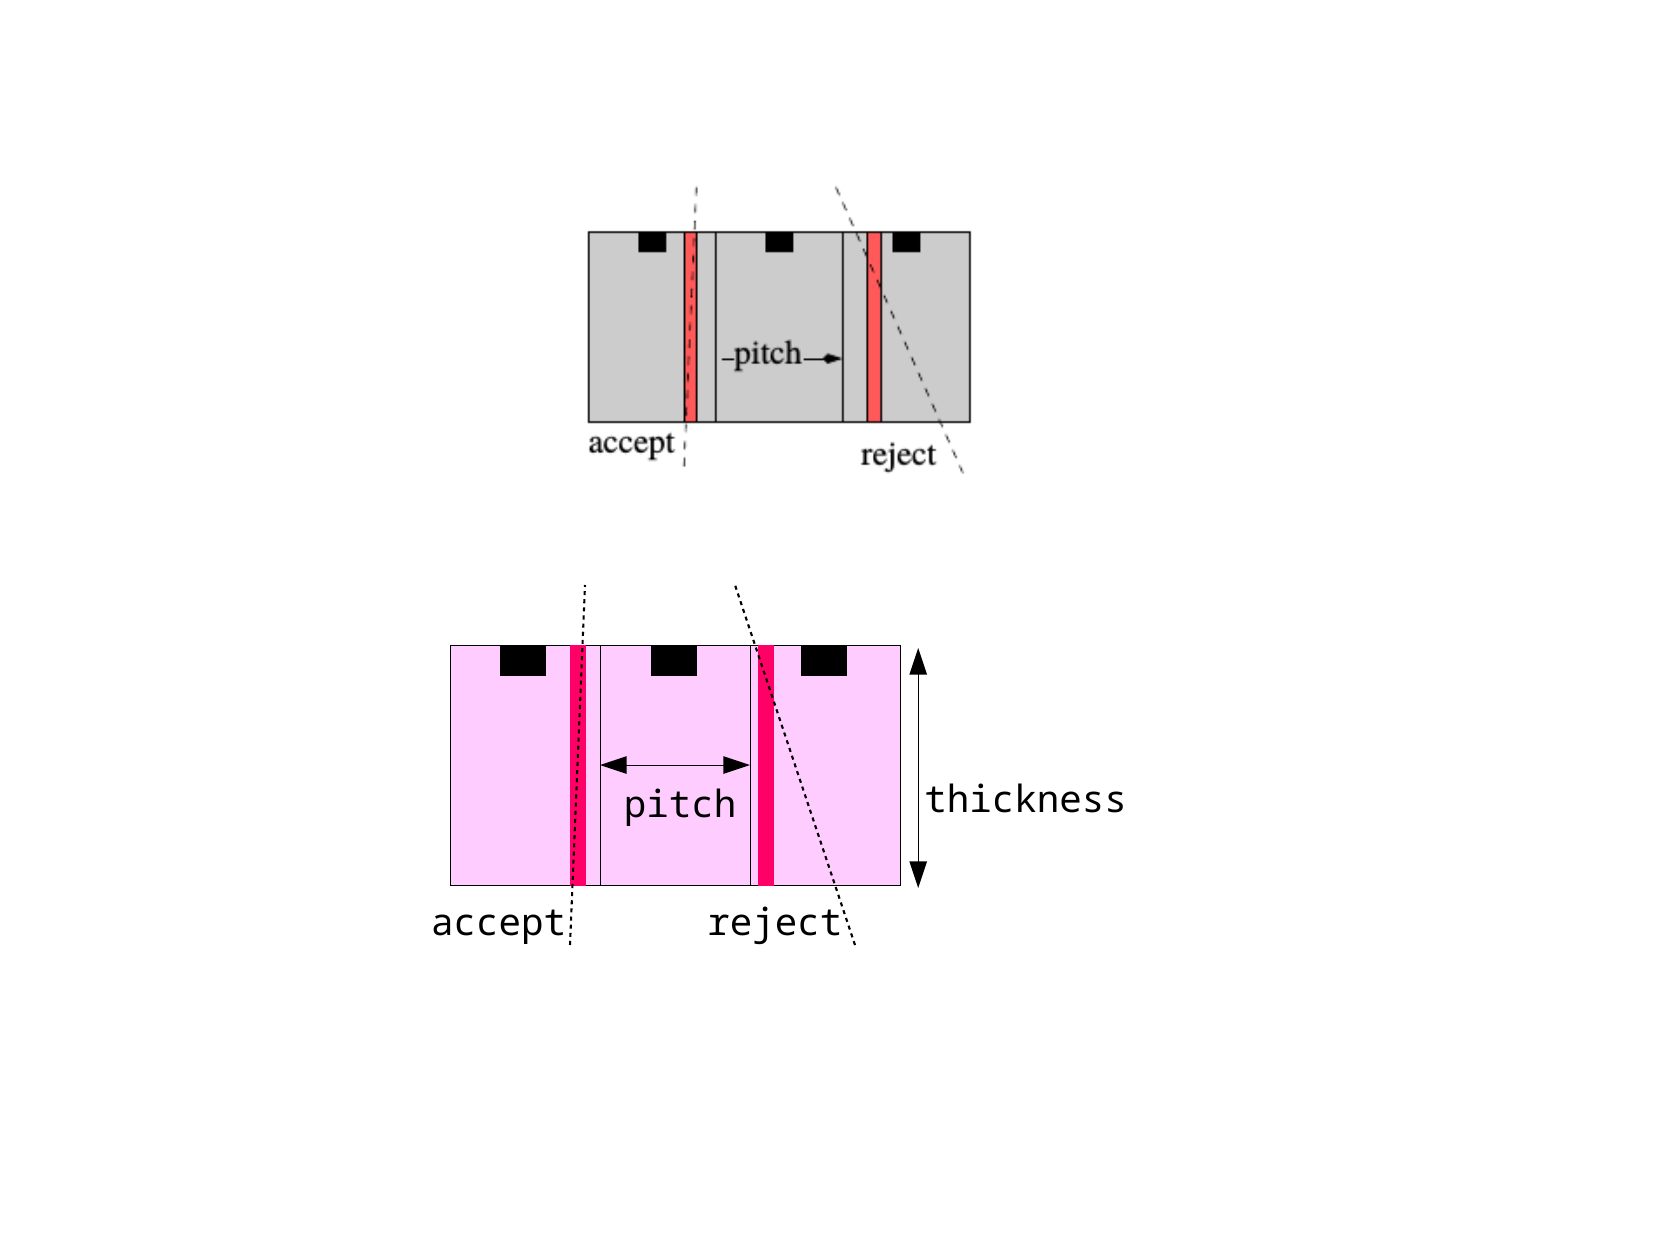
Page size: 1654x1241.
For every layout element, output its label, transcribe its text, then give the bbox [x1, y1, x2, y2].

text_box reject [692, 888, 860, 947]
text_box [601, 645, 750, 765]
text_box pitch [609, 769, 758, 829]
text_box [601, 766, 750, 886]
picture [550, 134, 1006, 507]
text_box accept [416, 887, 606, 947]
text_box thickness [909, 765, 1150, 824]
text_box [450, 645, 600, 886]
text_box [751, 645, 901, 886]
